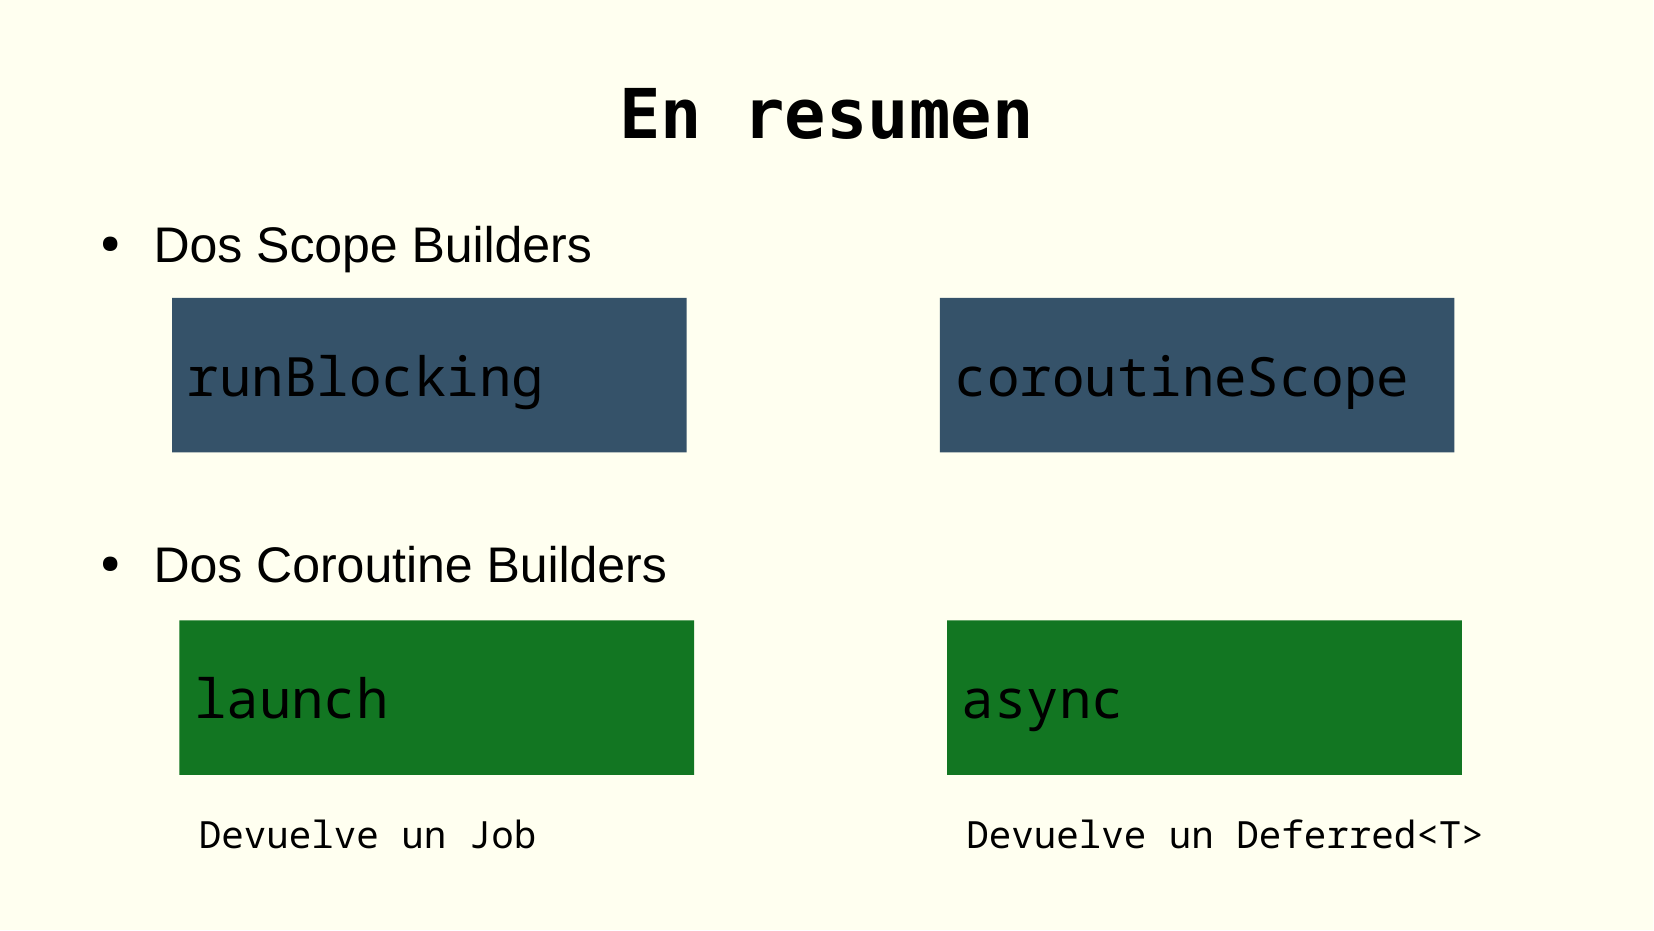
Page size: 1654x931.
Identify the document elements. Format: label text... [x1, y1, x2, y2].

text_box Devuelve un Deferred<T> [951, 801, 1513, 863]
text_box runBlocking [172, 297, 687, 453]
text_box async [947, 620, 1462, 775]
text_box coroutineScope [939, 297, 1455, 453]
title En resumen [82, 37, 1571, 193]
text_box launch [179, 620, 695, 775]
list Dos Scope Builders Dos Coroutine Builders [82, 217, 1571, 758]
text_box Devuelve un Job [184, 801, 560, 863]
